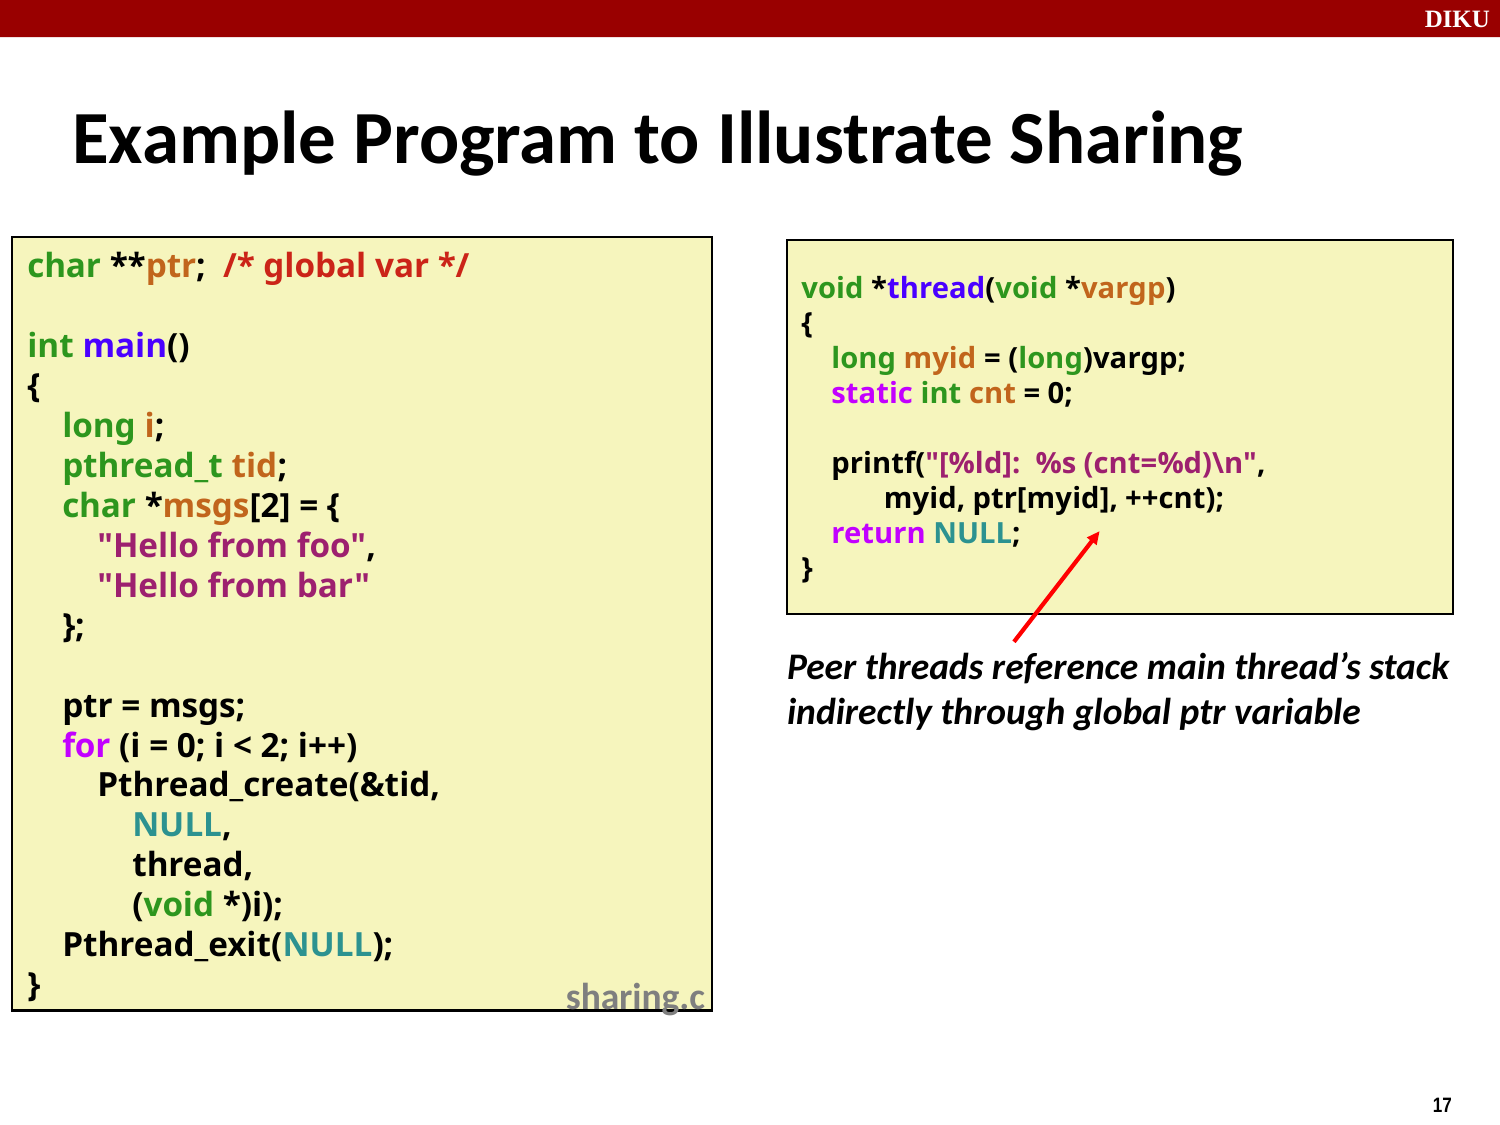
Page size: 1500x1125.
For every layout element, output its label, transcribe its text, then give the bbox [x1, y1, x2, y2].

text_box sharing.c [551, 964, 721, 1025]
text_box void *thread(void *vargp) { long myid = (long)vargp; static int cnt = 0; printf("[%ld]: %s (cnt=%d)\n", myid, ptr[myid], ++cnt); return NULL; } [786, 239, 1453, 614]
text_box Example Program to Illustrate Sharing [57, 71, 1453, 197]
text_box Peer threads reference main thread’s stack indirectly through global ptr variable [772, 642, 1466, 733]
text_box char **ptr; /* global var */ int main() { long i; pthread_t tid; char *msgs[2] = { "Hello from foo", "Hello from bar" }; ptr = msgs; for (i = 0; i < 2; i++) Pthread_create(&tid, NULL, thread, (void *)i); Pthread_exit(NULL); } [12, 237, 713, 1011]
